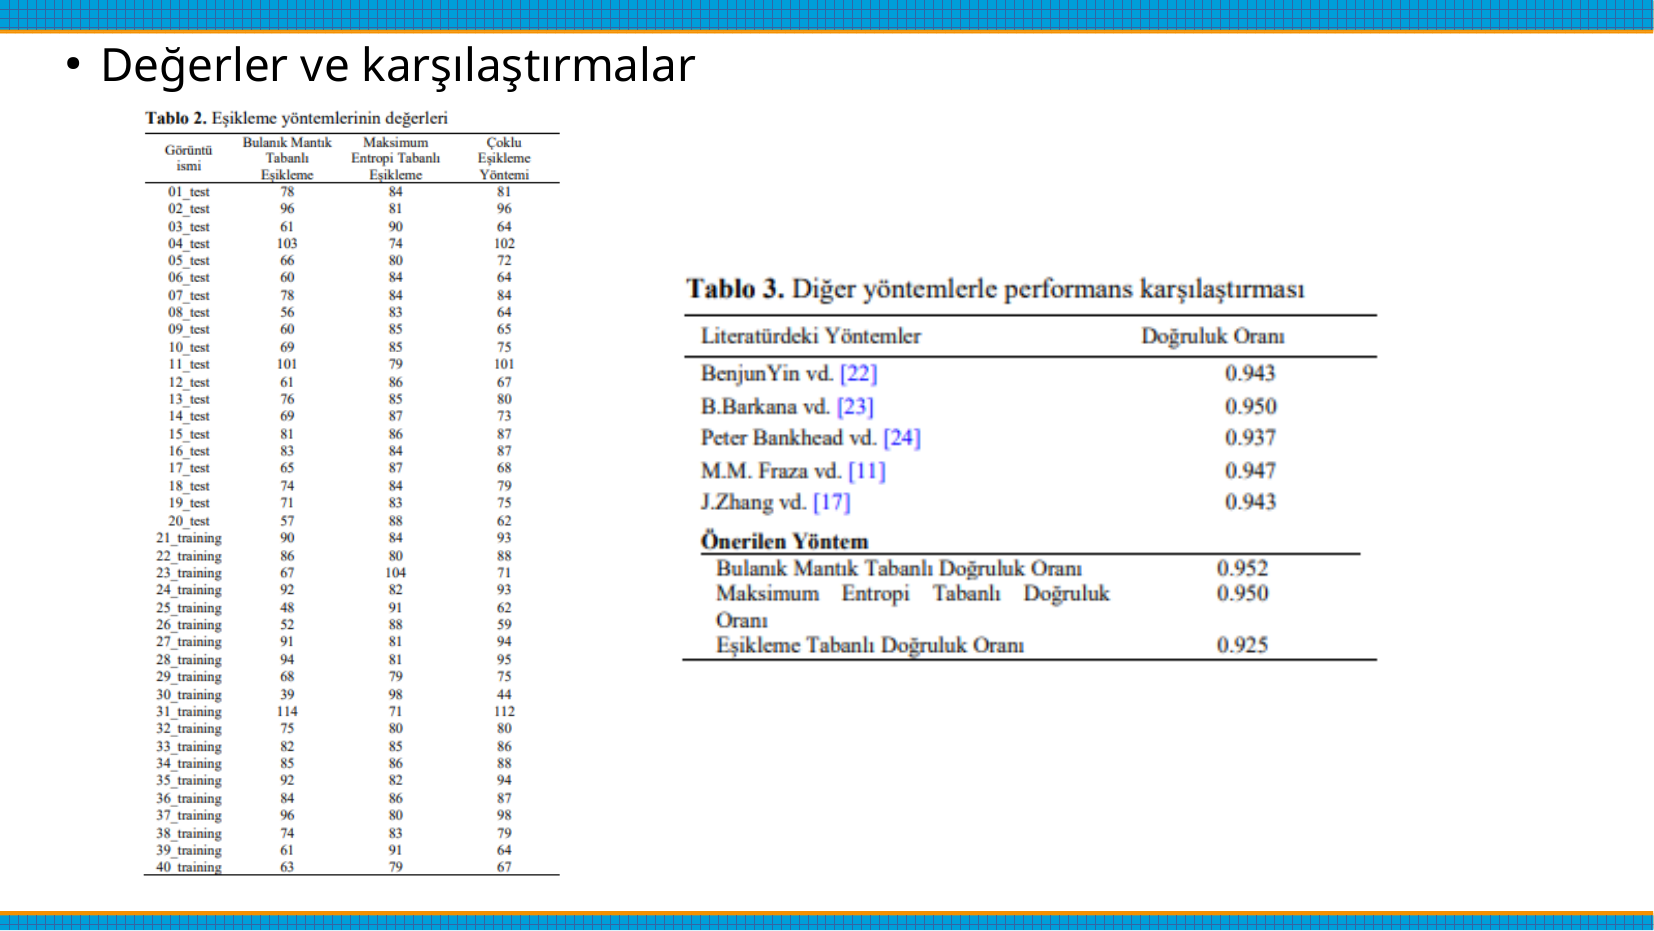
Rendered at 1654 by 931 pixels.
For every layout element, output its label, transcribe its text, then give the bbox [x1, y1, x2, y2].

text_box Değerler ve karşılaştırmalar [59, 29, 916, 99]
picture [656, 265, 1388, 680]
picture [118, 107, 591, 886]
